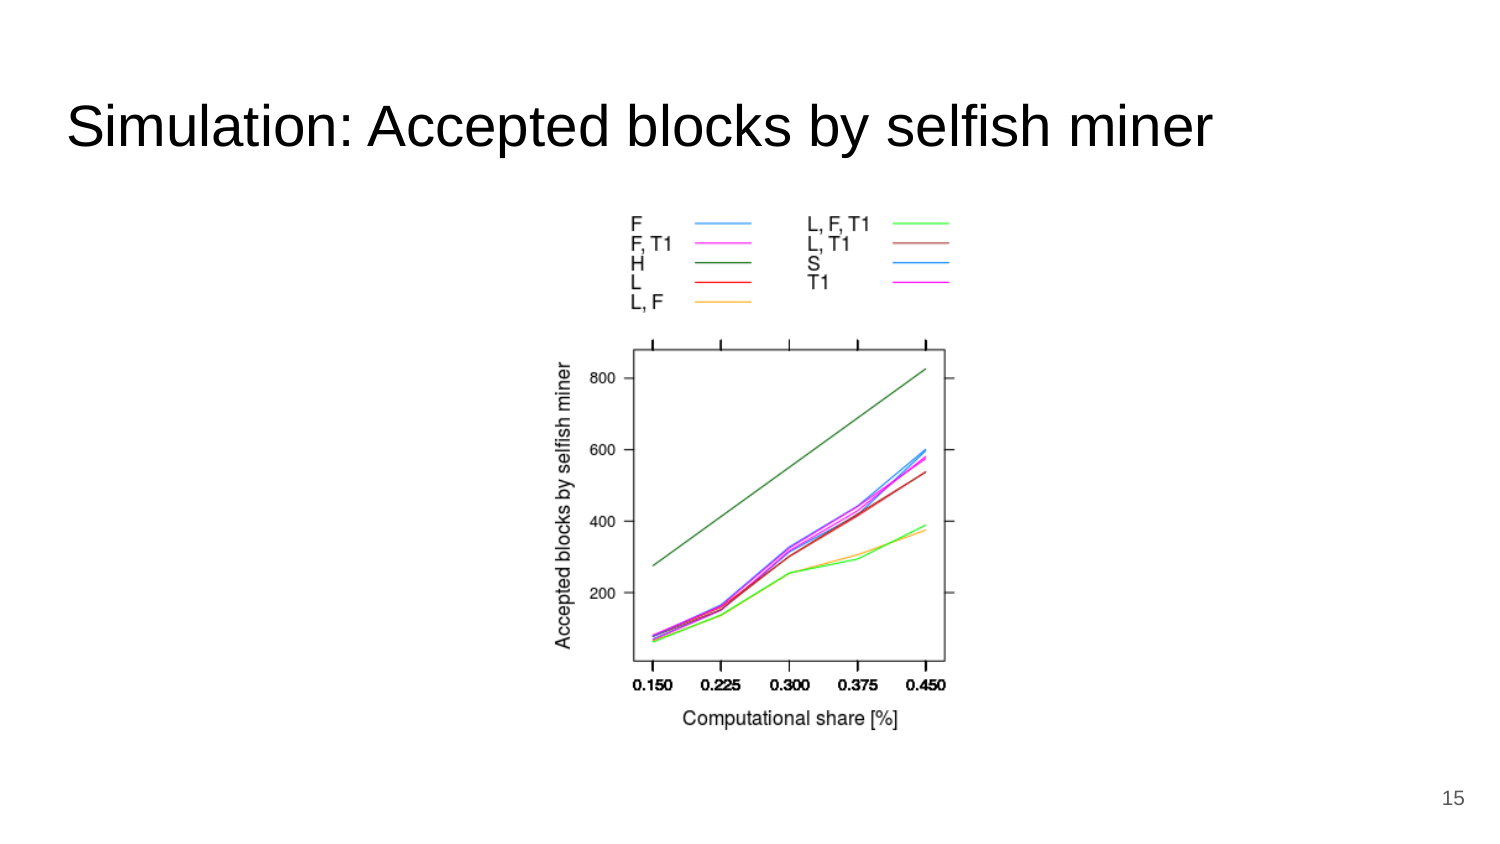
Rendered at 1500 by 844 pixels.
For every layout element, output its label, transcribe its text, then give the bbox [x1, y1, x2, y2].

picture [531, 194, 969, 745]
title Simulation: Accepted blocks by selfish miner [51, 72, 1449, 167]
